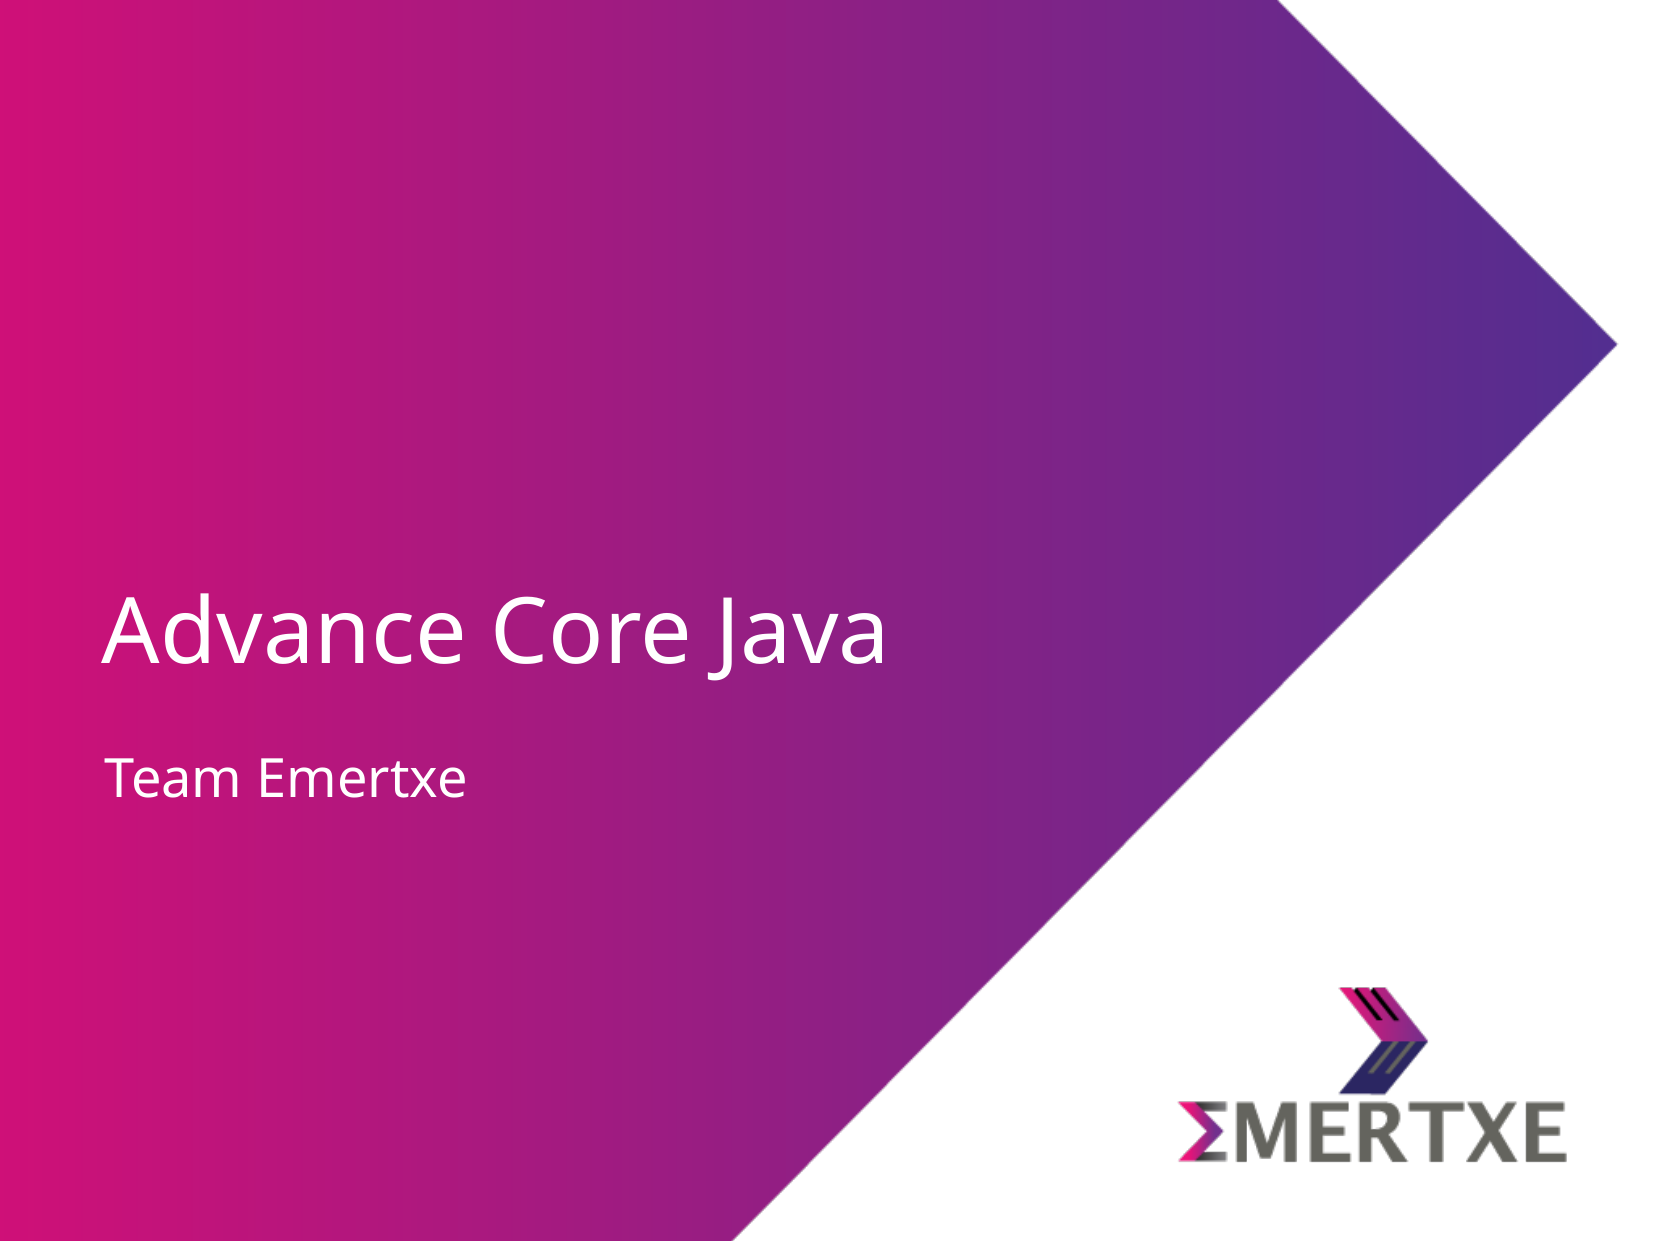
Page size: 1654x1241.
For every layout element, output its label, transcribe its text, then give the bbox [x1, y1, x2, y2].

title Advance Core Java [101, 525, 1591, 733]
picture [0, 0, 1654, 1241]
